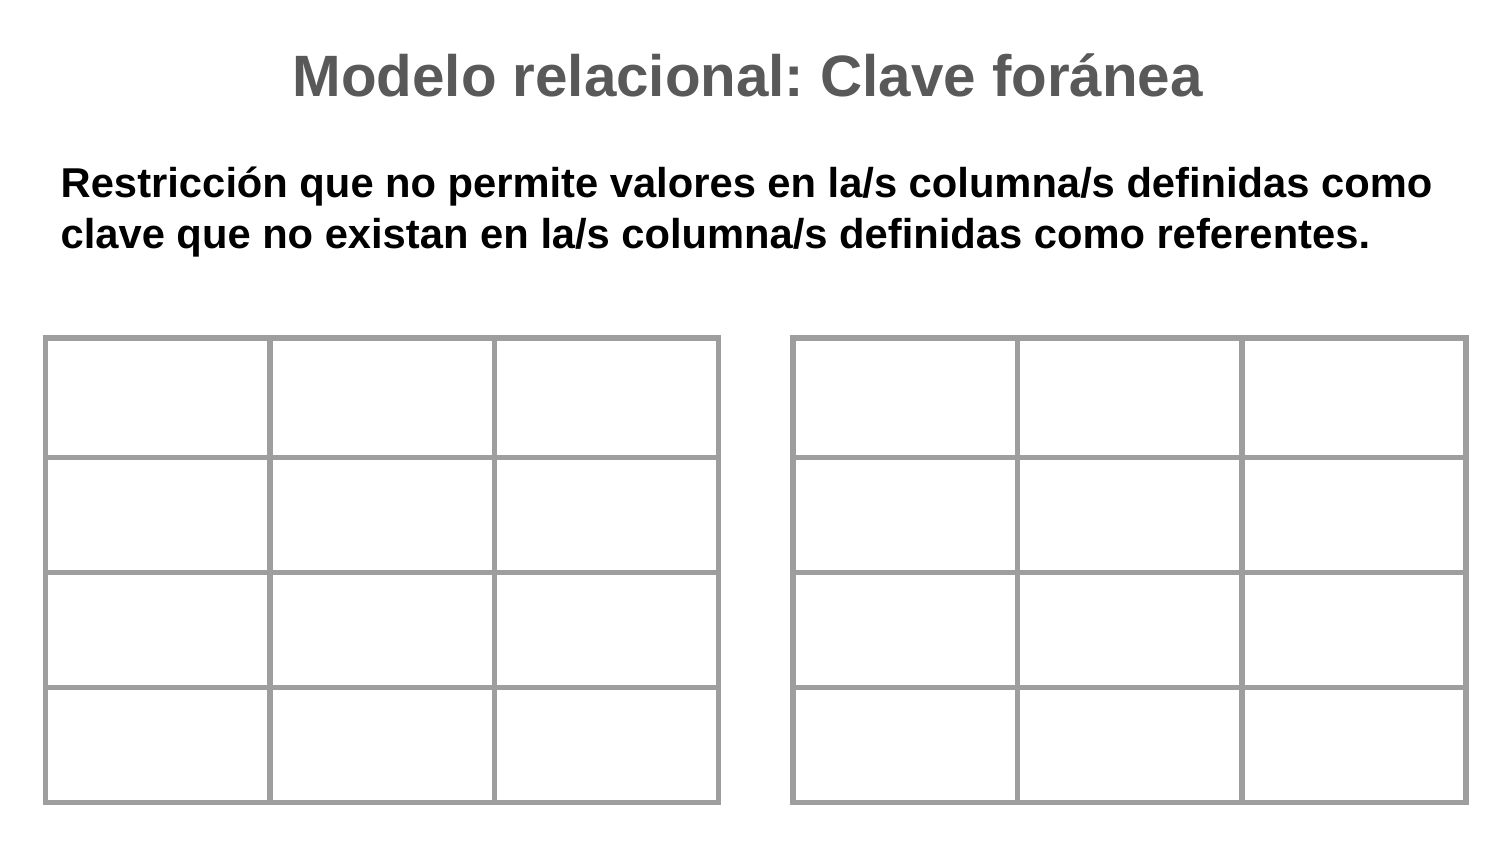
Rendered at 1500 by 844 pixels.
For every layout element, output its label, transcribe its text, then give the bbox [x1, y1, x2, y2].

table_header [1245, 341, 1463, 455]
table_cell [1245, 460, 1463, 570]
table_cell [1245, 575, 1463, 685]
text_box Restricción que no permite valores en la/s columna/s definidas como clave que no existan en la/s columna/s definidas como referentes. [45, 141, 1467, 272]
table_cell [273, 690, 492, 800]
table_cell [1245, 690, 1463, 800]
table_cell [273, 460, 492, 570]
table_cell [497, 460, 716, 570]
table_header [497, 341, 716, 455]
table_cell [796, 460, 1015, 570]
table_cell [497, 690, 716, 800]
table_cell [273, 575, 492, 685]
subtitle Modelo relacional: Clave foránea [30, 23, 1467, 154]
table_cell [1020, 460, 1239, 570]
table_cell [48, 690, 267, 800]
table_cell [1020, 575, 1239, 685]
table_header [1020, 341, 1239, 455]
table_cell [796, 690, 1015, 800]
table_header [273, 341, 492, 455]
table_header [796, 341, 1015, 455]
table_cell [48, 575, 267, 685]
table_cell [796, 575, 1015, 685]
table_cell [1020, 690, 1239, 800]
table_cell [497, 575, 716, 685]
table_cell [48, 460, 267, 570]
table_header [48, 341, 267, 455]
